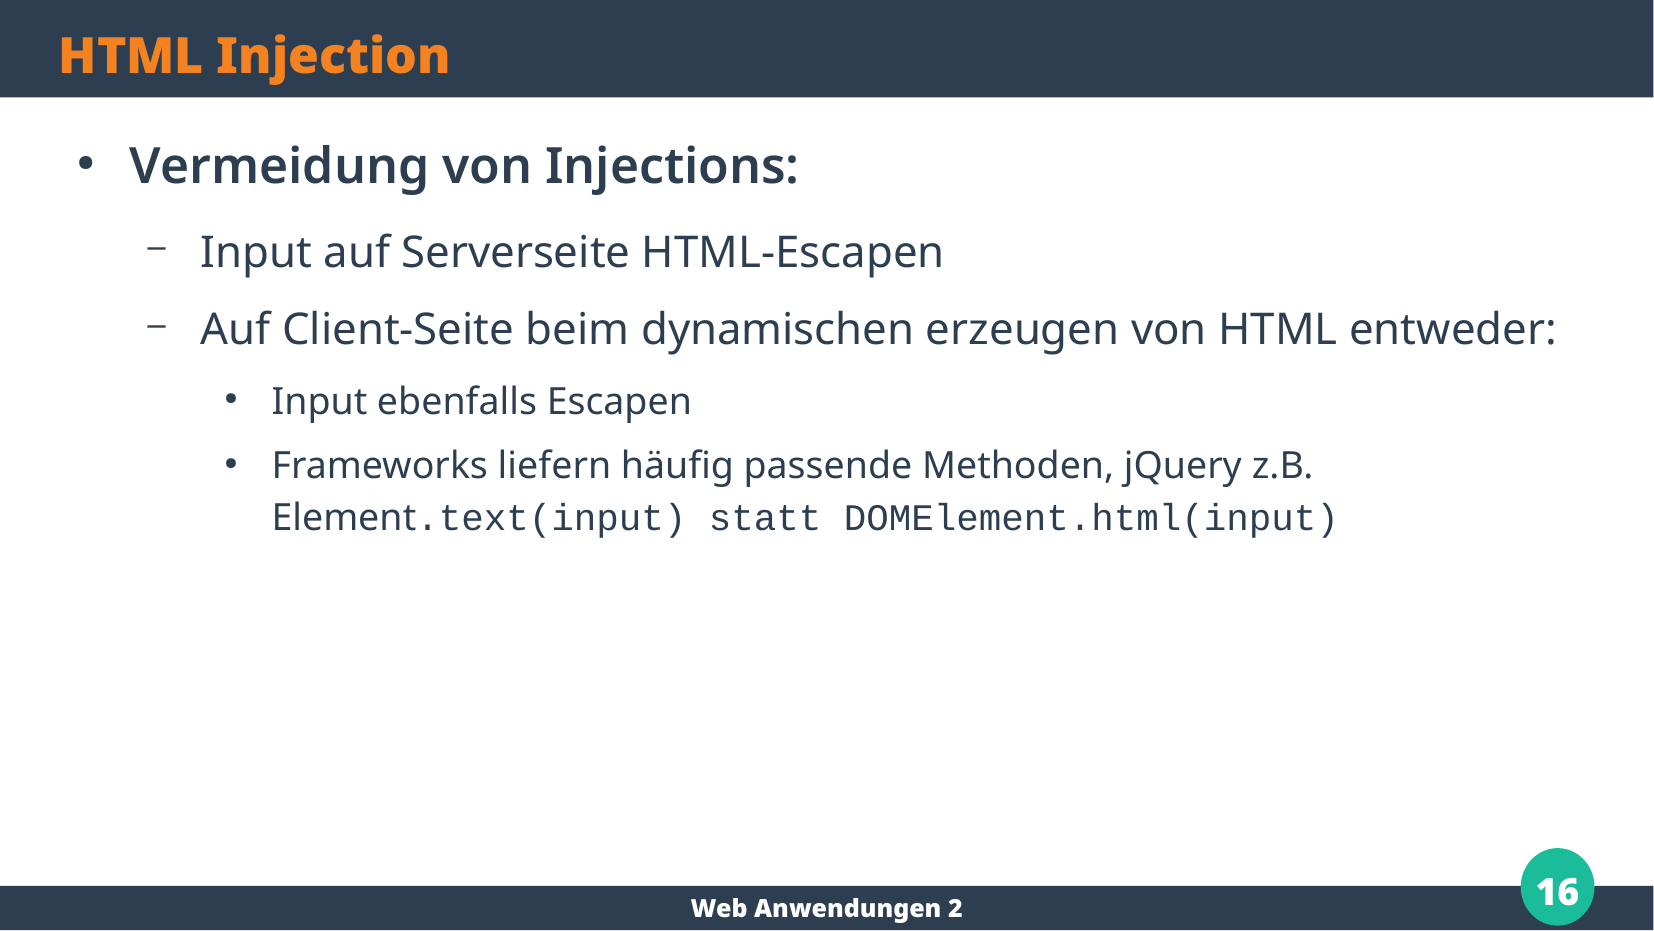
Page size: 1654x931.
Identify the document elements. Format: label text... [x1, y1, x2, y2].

list Vermeidung von Injections: Input auf Serverseite HTML-Escapen Auf Client-Seite beim dynamischen erzeugen von HTML entweder: Input ebenfalls Escapen Frameworks liefern häufig passende Methoden, jQuery z.B. Element.text(input) statt DOMElement.html(input) [59, 129, 1595, 864]
title HTML Injection [59, 8, 1595, 89]
